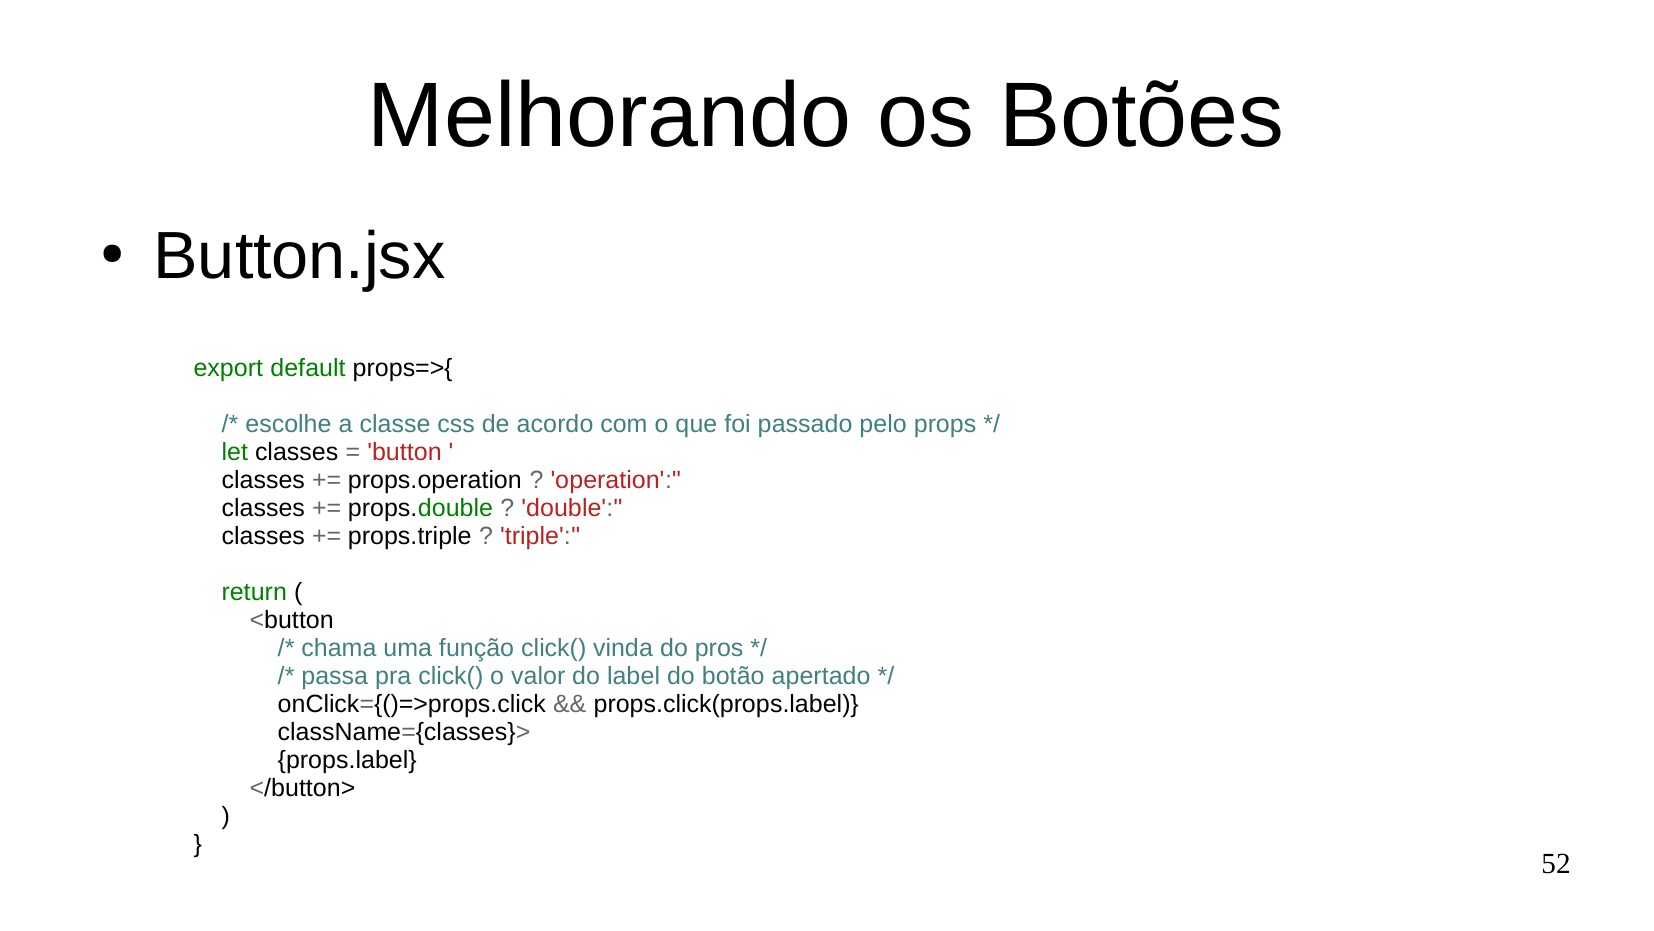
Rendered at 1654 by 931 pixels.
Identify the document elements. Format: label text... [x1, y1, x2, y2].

title Melhorando os Botões [82, 37, 1571, 193]
list Button.jsx [82, 217, 1571, 758]
text_box export default props=>{ /* escolhe a classe css de acordo com o que foi passado pelo props */ let classes = 'button ' classes += props.operation ? 'operation':'' classes += props.double ? 'double':'' classes += props.triple ? 'triple':'' return ( <button /* chama uma função click() vinda do pros */ /* passa pra click() o valor do label do botão apertado */ onClick={()=>props.click && props.click(props.label)} className={classes}> {props.label} </button> ) } [178, 346, 1346, 866]
